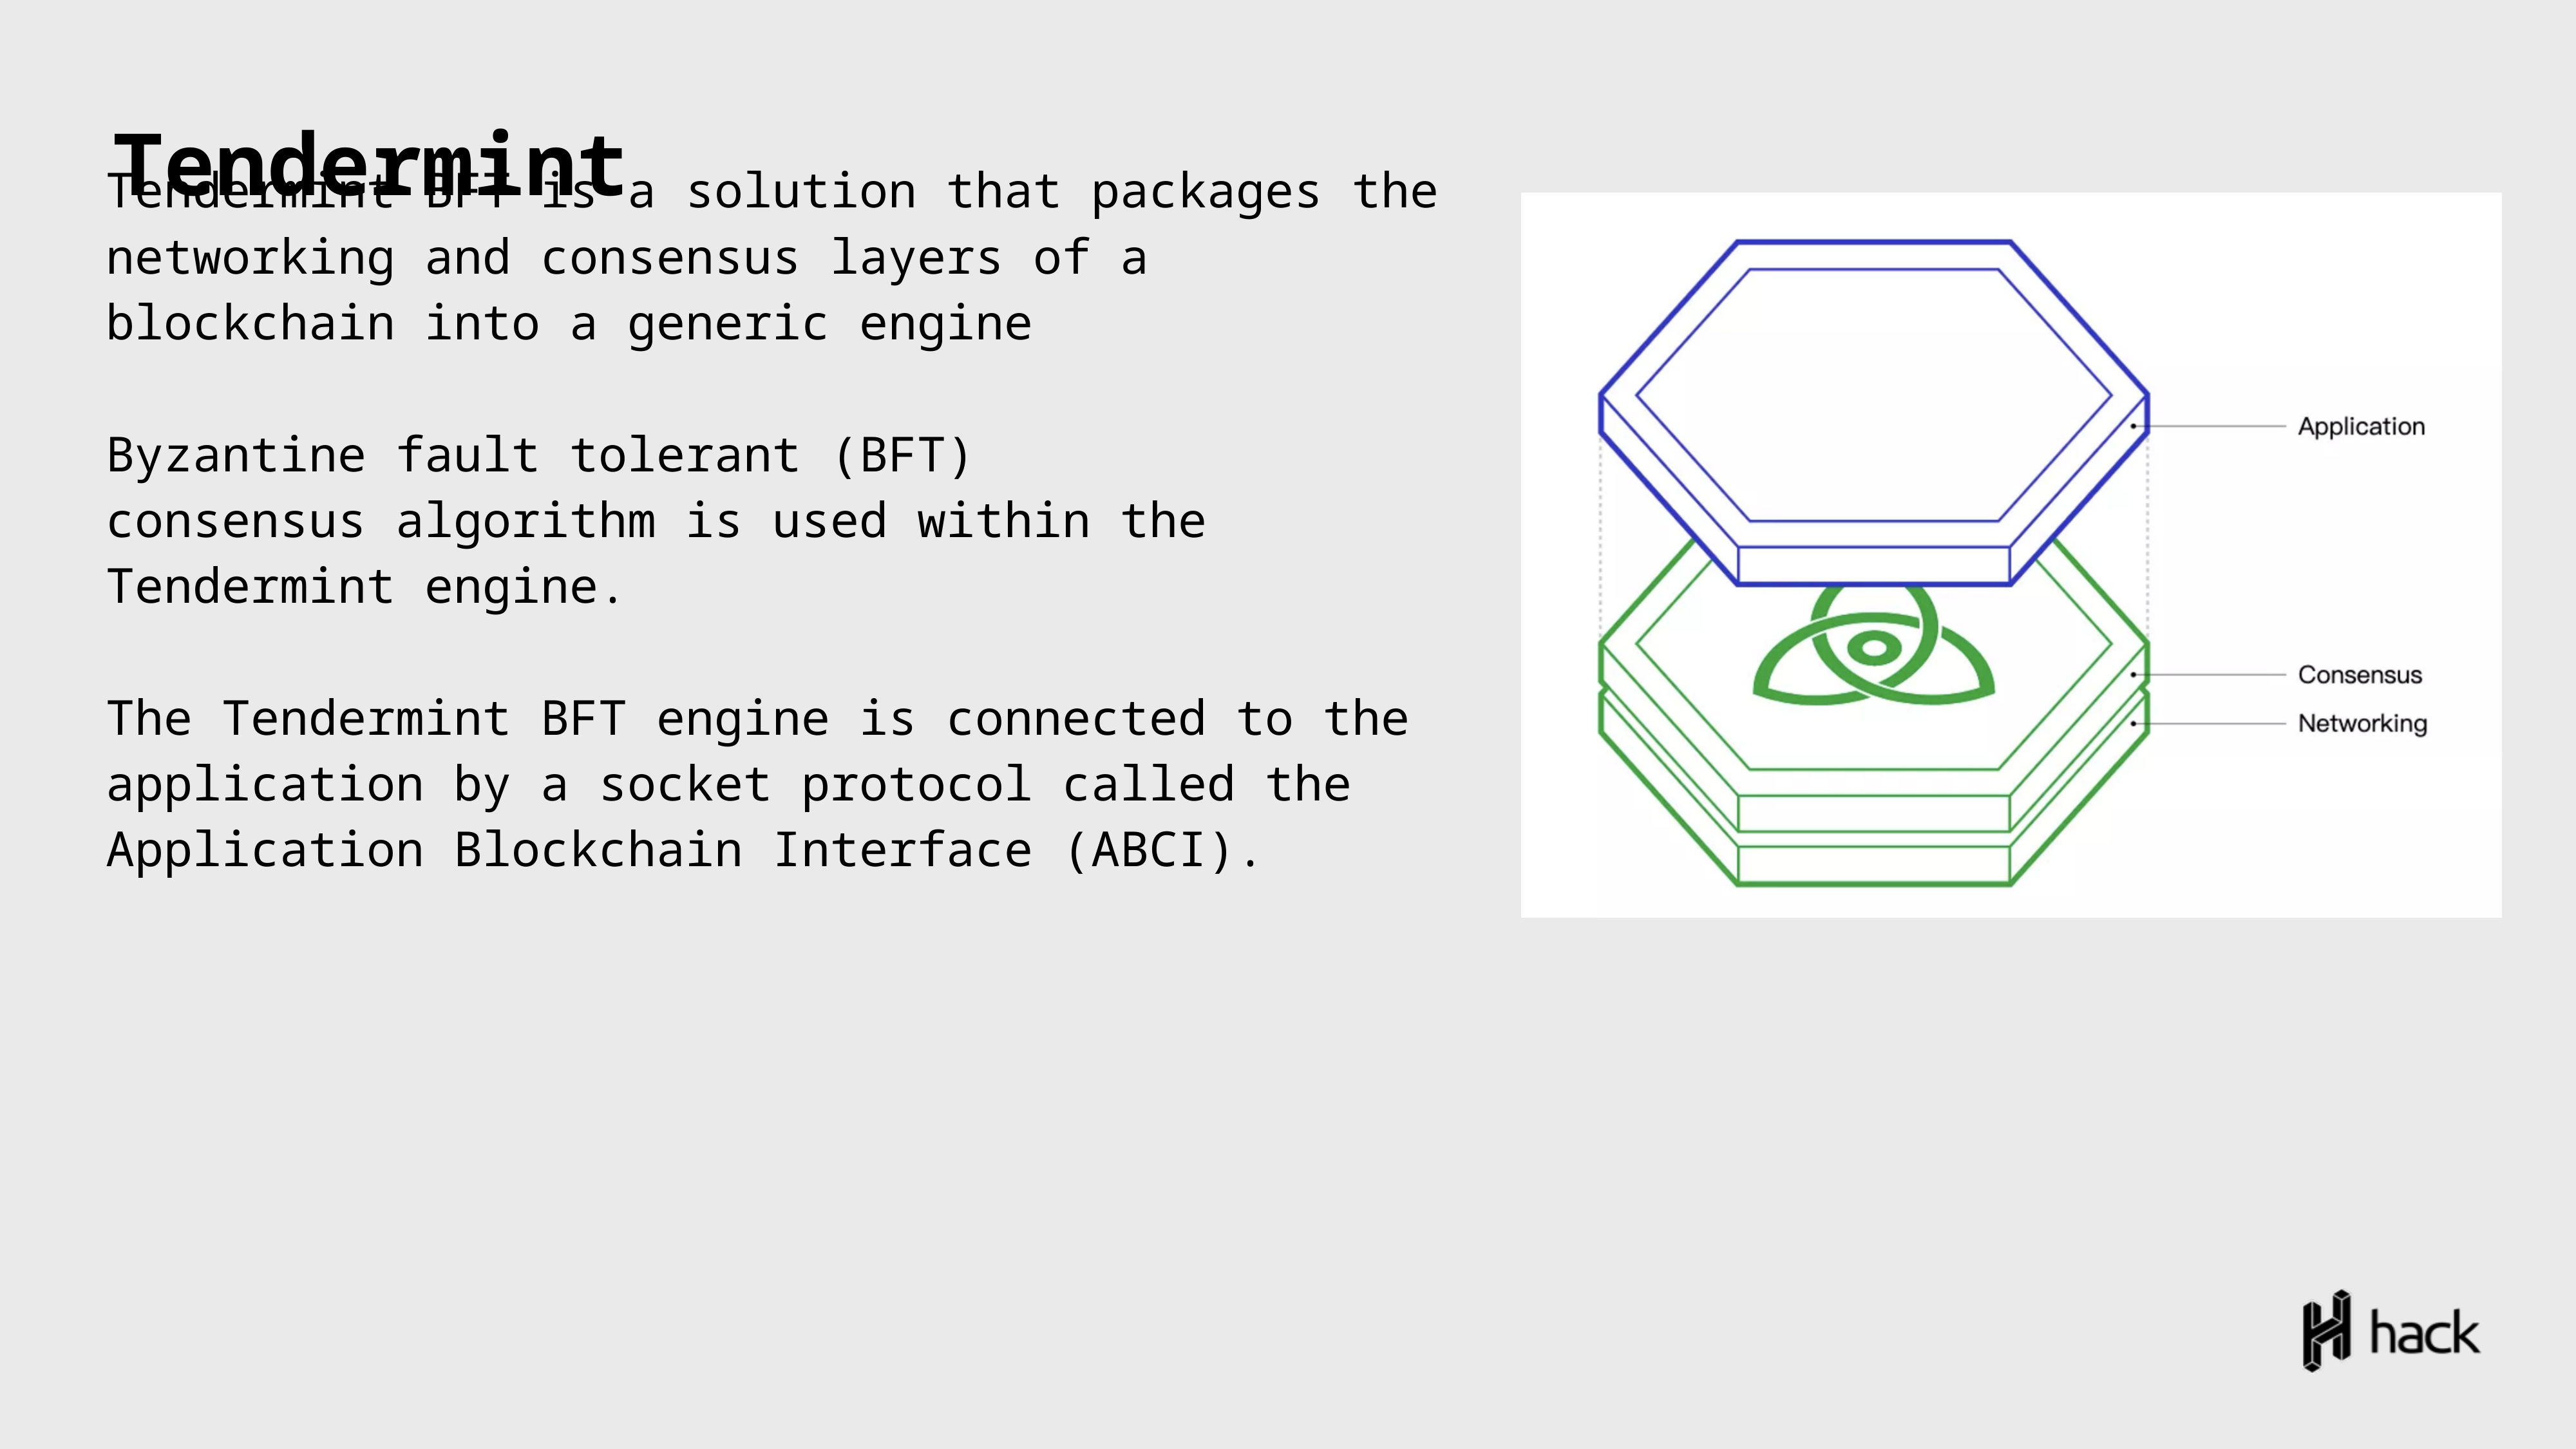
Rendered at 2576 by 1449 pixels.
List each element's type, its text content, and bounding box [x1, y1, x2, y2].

text_box Tendermint BFT is a solution that packages the networking and consensus layers of a blockchain into a generic engine Byzantine fault tolerant (BFT) consensus algorithm is used within the Tendermint engine. The Tendermint BFT engine is connected to the application by a socket protocol called the Application Blockchain Interface (ABCI). [97, 289, 1450, 879]
title Tendermint [112, 112, 2461, 213]
title Tendermint [1243, 185, 1257, 204]
picture [2302, 1288, 2481, 1374]
picture [1521, 193, 2502, 918]
title Tendermint [1099, 185, 1113, 204]
